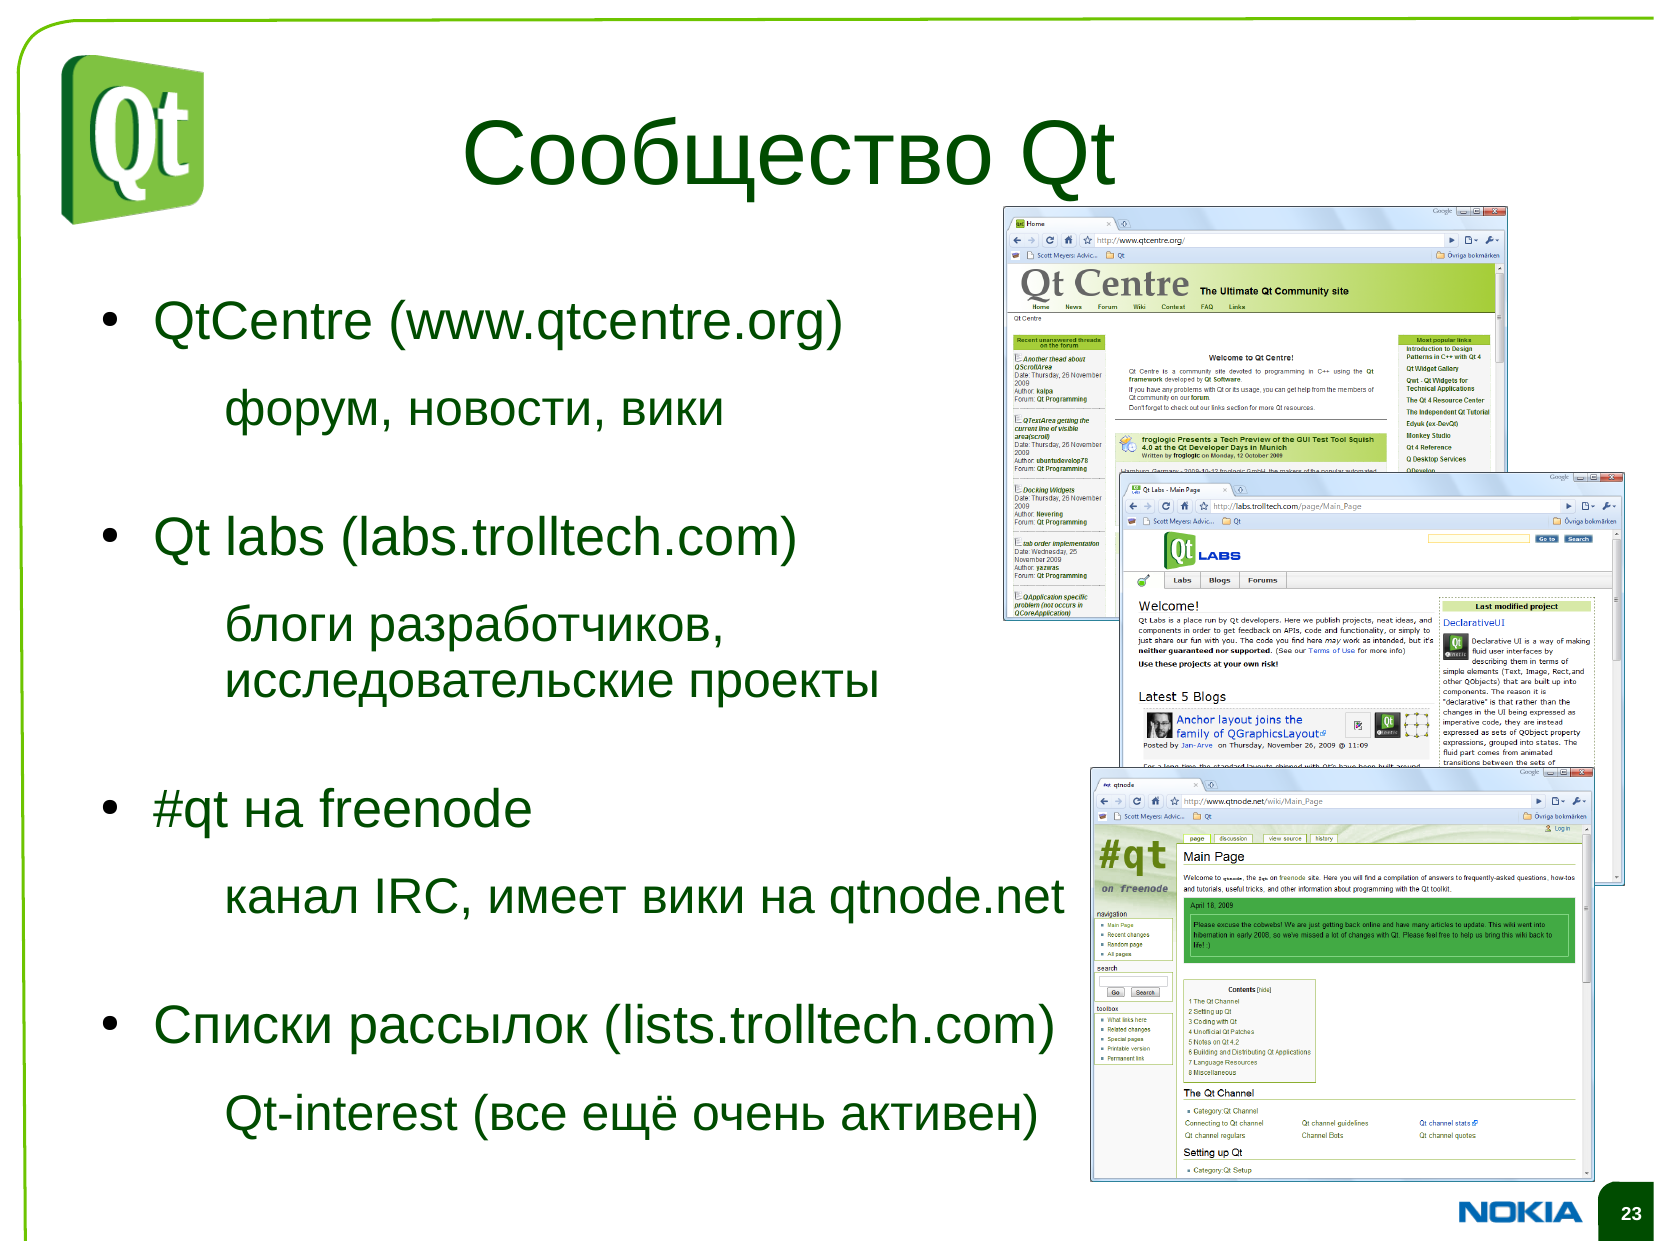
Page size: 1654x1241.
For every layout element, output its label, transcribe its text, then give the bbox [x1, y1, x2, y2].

title Сообщество Qt [251, 49, 1327, 257]
picture [1090, 472, 1625, 1182]
picture [1459, 1201, 1583, 1223]
picture [61, 55, 204, 225]
picture [1003, 206, 1508, 290]
list QtCentre (www.qtcentre.org) форум, новости, вики Qt labs (labs.trolltech.com) блоги разработчиков, исследовательские проекты #qt на freenode канал IRC, имеет вики на qtnode.net Списки рассылок (lists.trolltech.com) Qt-interest (все ещё очень активен) [82, 290, 1571, 1141]
